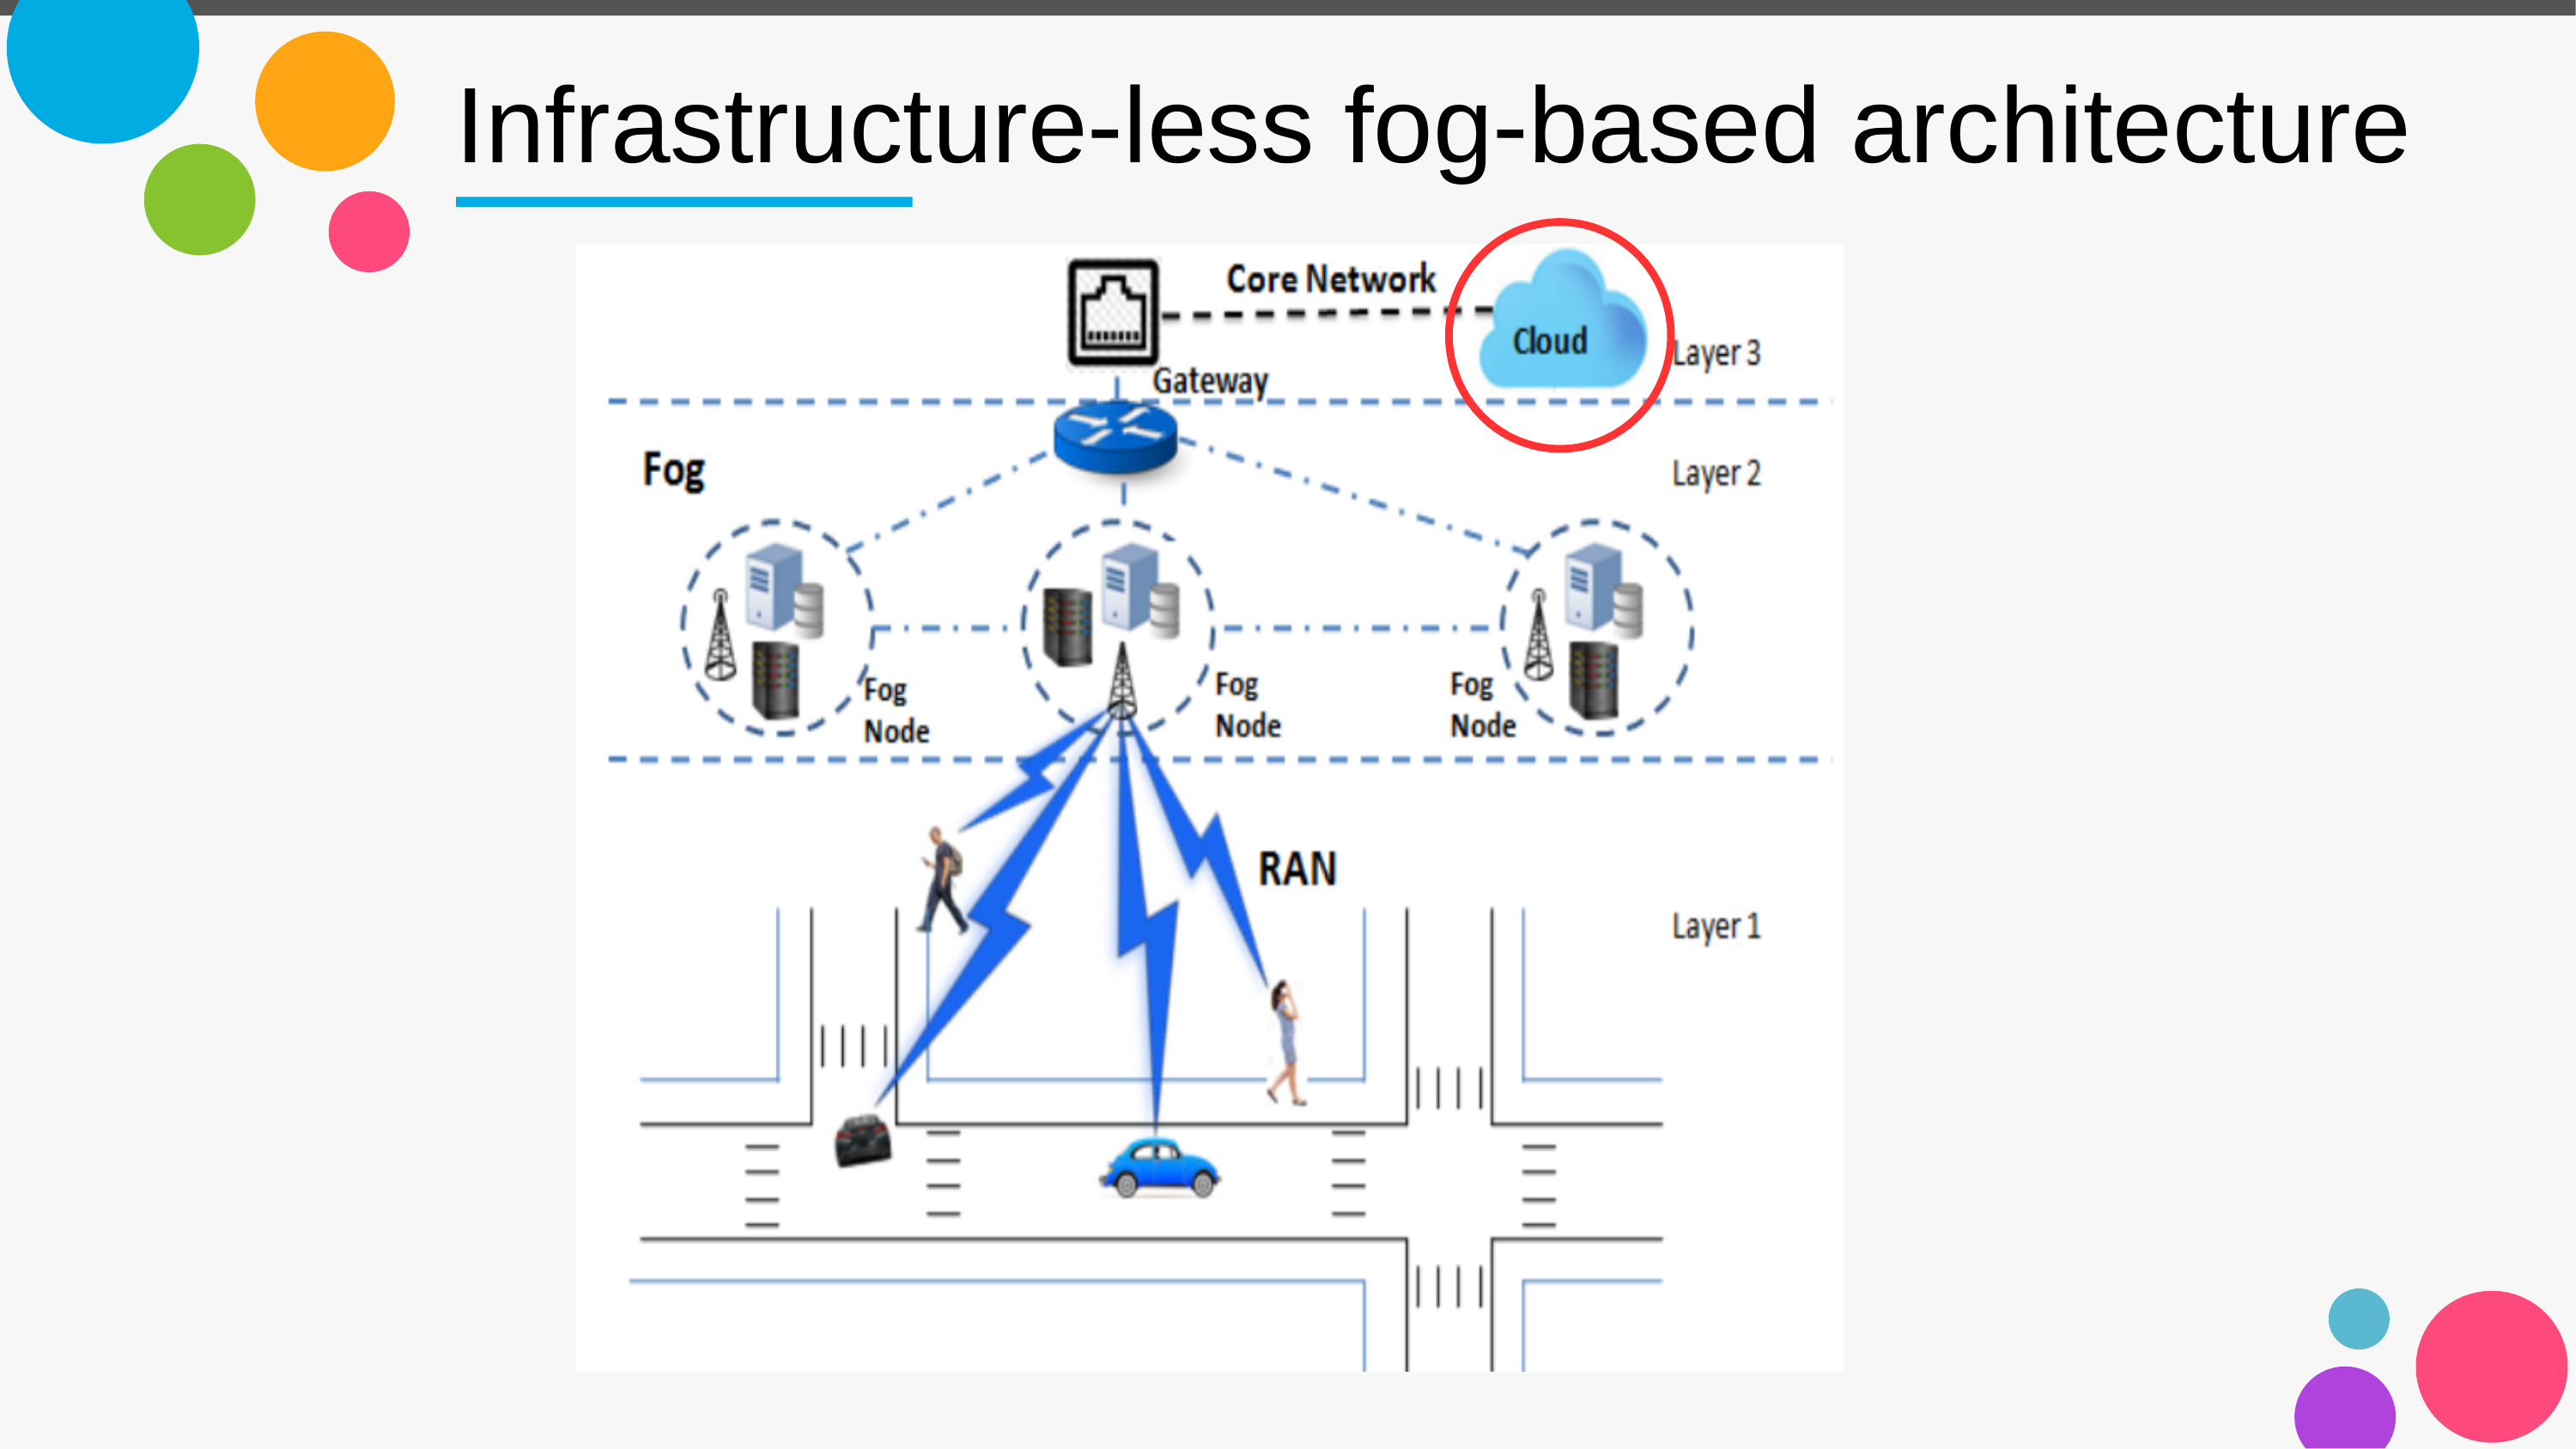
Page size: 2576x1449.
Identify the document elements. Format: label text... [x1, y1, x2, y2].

picture [575, 244, 1844, 1372]
text_box Infrastructure-less fog-based architecture [433, 34, 2454, 204]
picture [1453, 244, 1667, 445]
